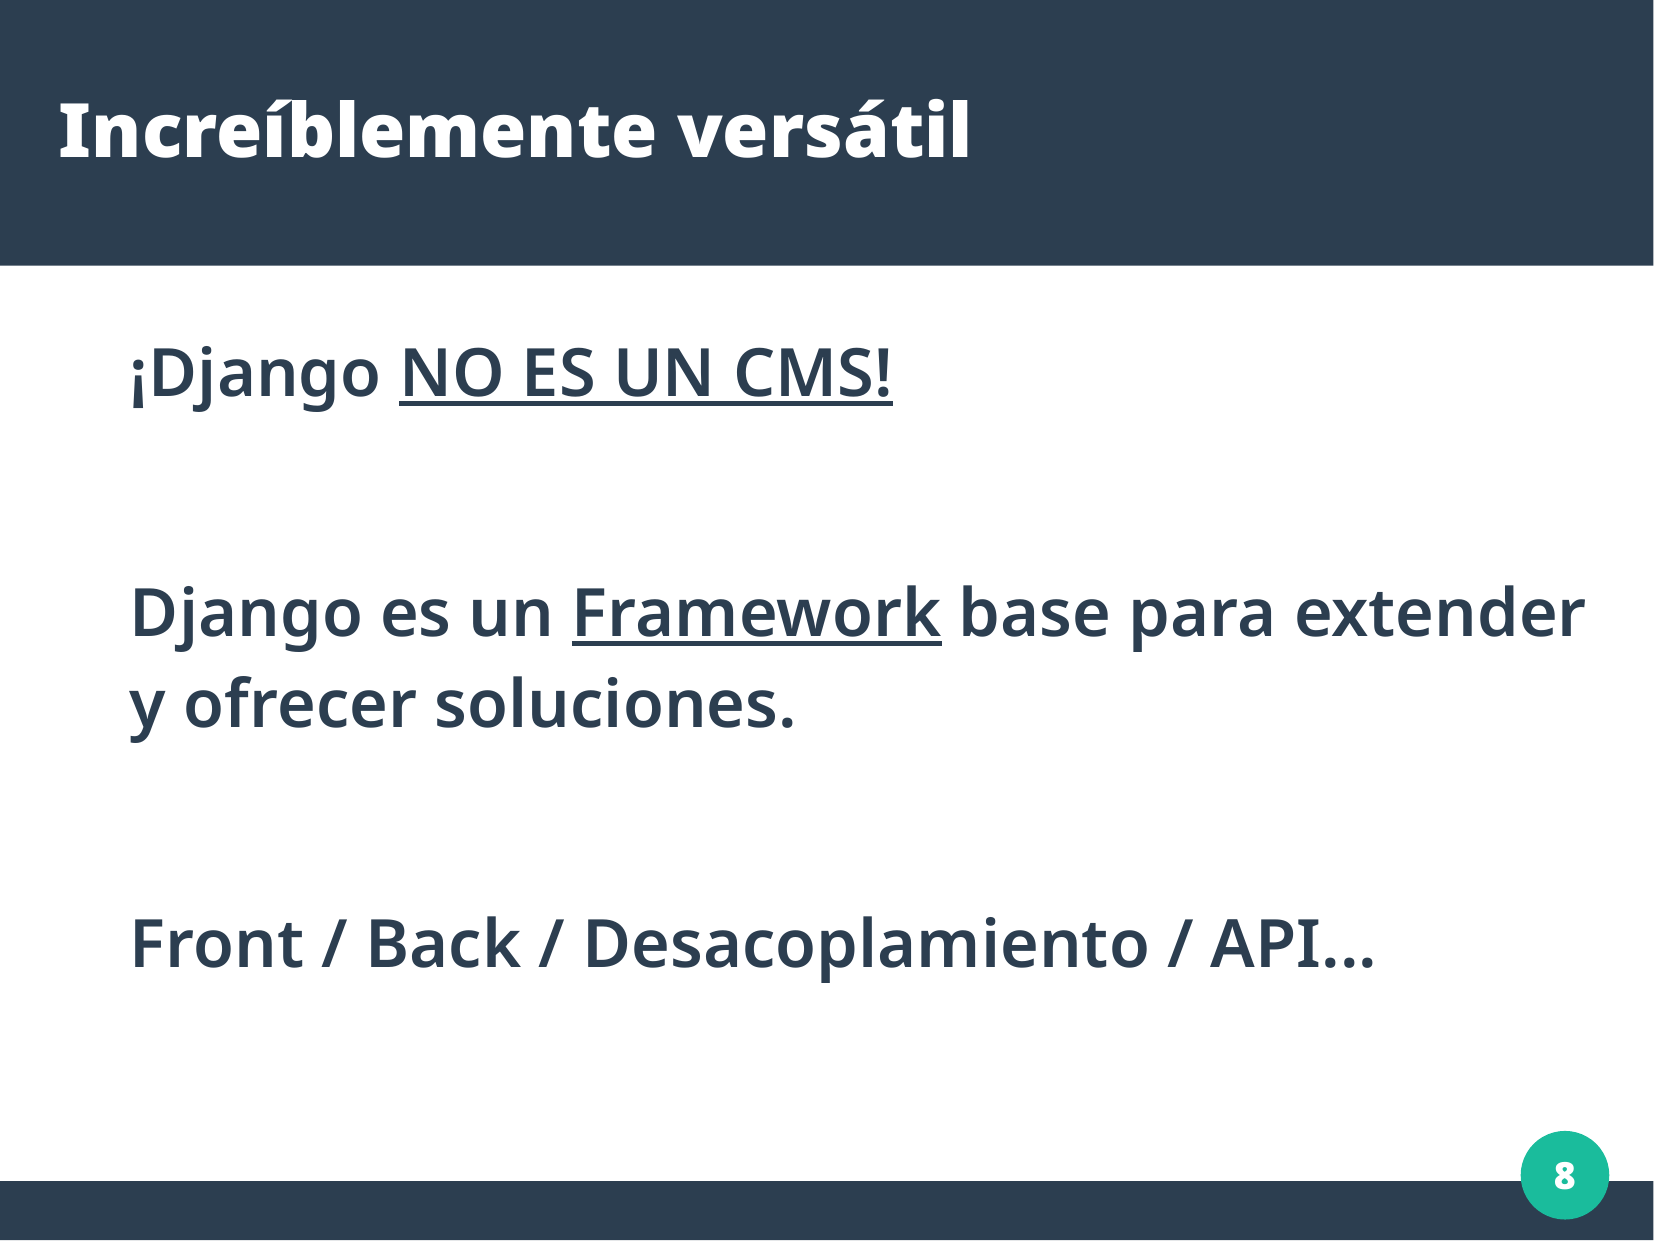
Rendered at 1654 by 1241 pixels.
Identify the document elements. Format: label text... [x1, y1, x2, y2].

title Increíblemente versátil [59, 49, 1595, 207]
list ¡Django NO ES UN CMS! Django es un Framework base para extender y ofrecer soluciones. Front / Back / Desacoplamiento / API... [59, 324, 1595, 1152]
